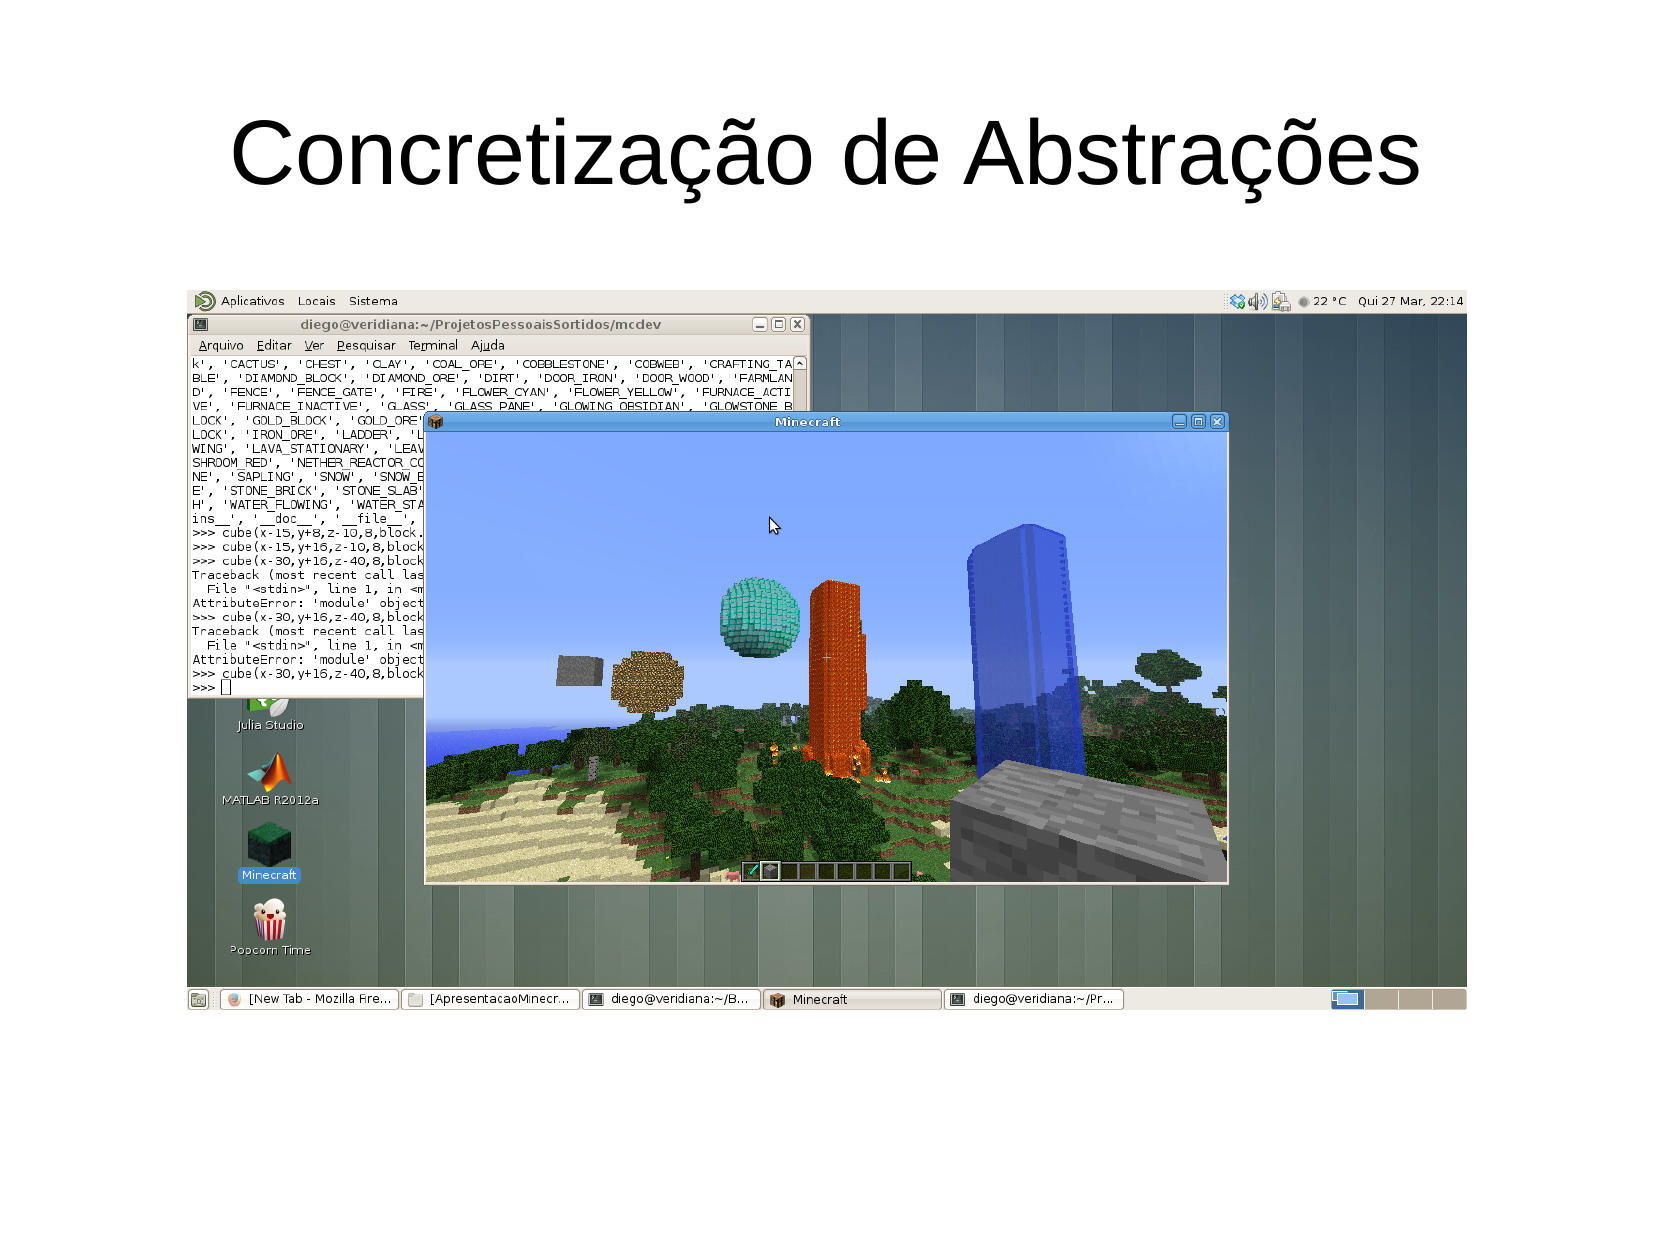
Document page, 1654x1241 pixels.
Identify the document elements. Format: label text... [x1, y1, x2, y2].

picture [187, 290, 1467, 1010]
title Concretização de Abstrações [82, 49, 1571, 257]
